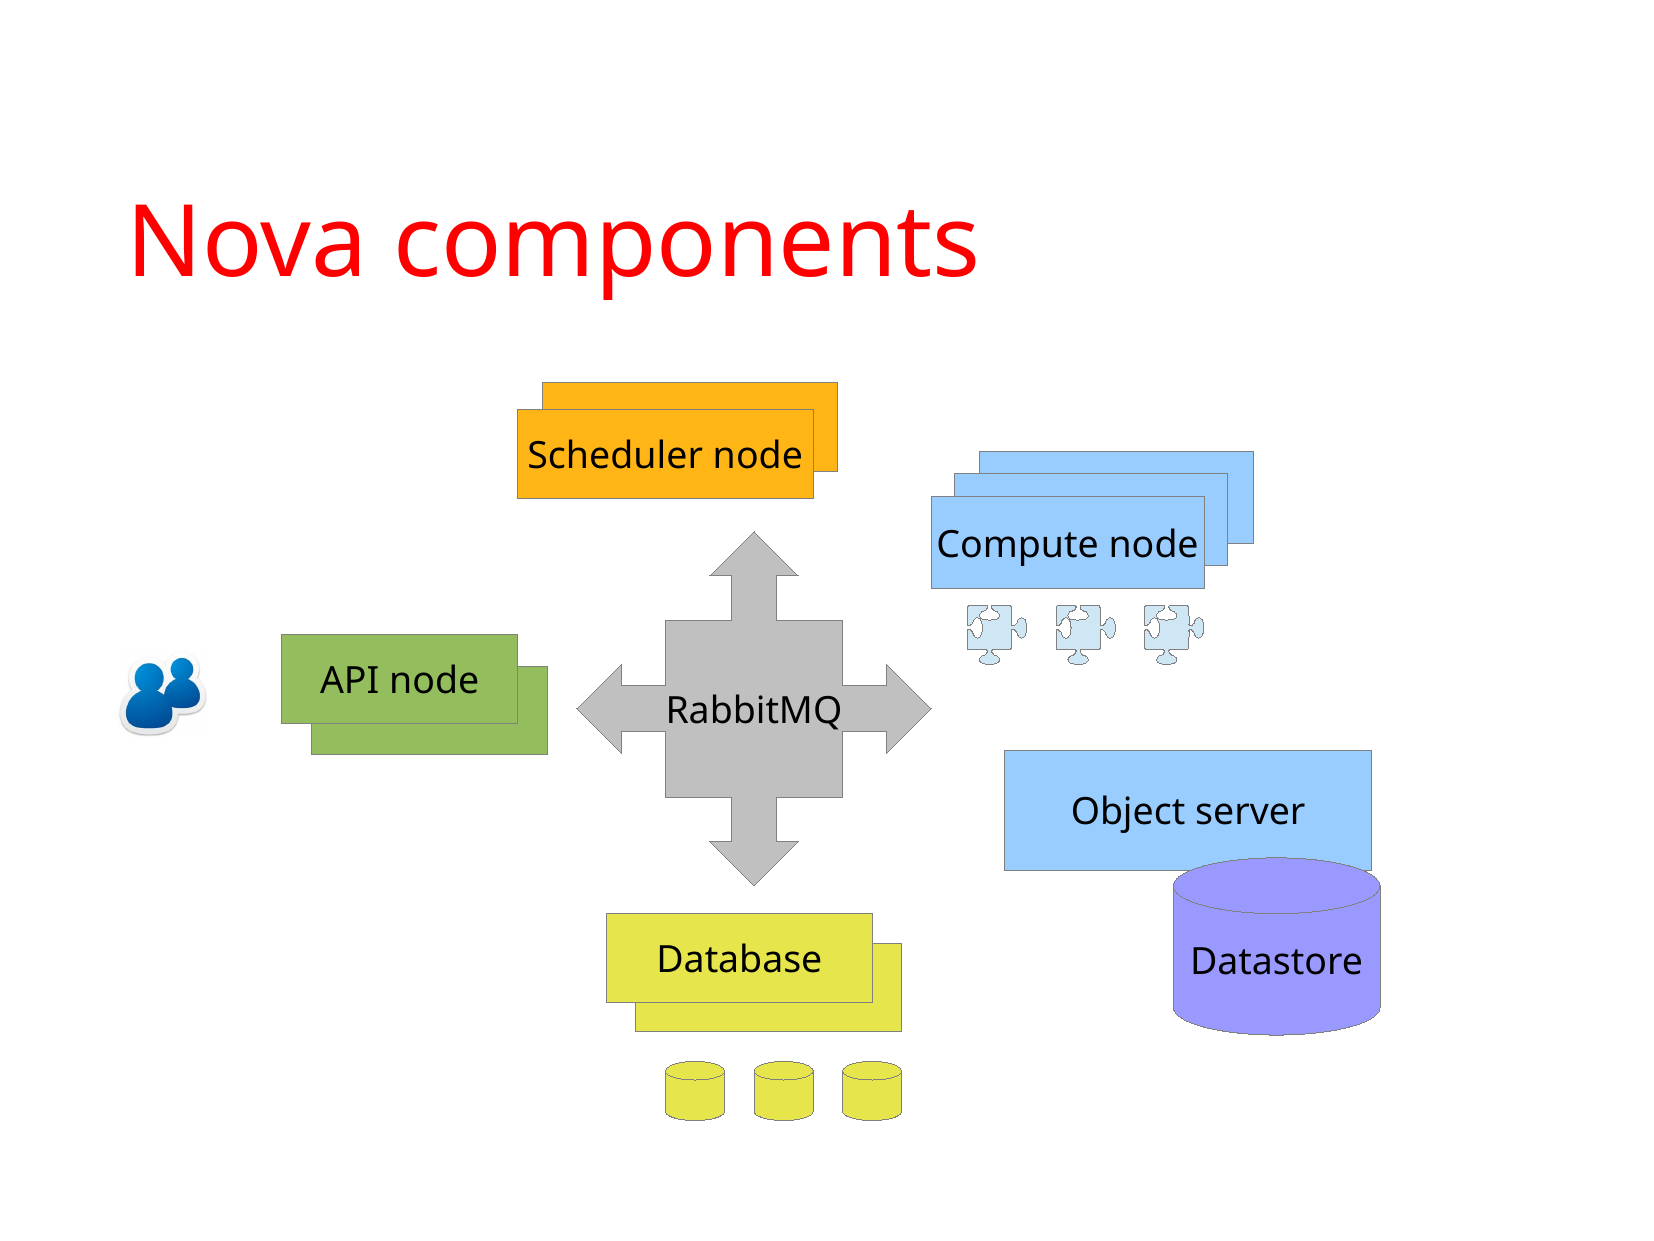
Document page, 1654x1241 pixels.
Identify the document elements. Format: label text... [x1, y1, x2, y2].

text_box [1144, 605, 1204, 665]
text_box [665, 1061, 725, 1121]
title Nova components [118, 147, 1595, 325]
text_box Scheduler node [517, 409, 814, 499]
text_box Compute node [931, 496, 1205, 589]
text_box [1056, 605, 1116, 665]
text_box [842, 1061, 902, 1121]
text_box Object server [1004, 750, 1372, 871]
text_box [754, 1061, 814, 1121]
text_box [311, 666, 548, 755]
text_box RabbitMQ [576, 531, 932, 886]
text_box Datastore [1173, 857, 1381, 1036]
text_box [954, 451, 1254, 566]
text_box [635, 943, 902, 1032]
picture [118, 649, 207, 739]
text_box [967, 605, 1027, 665]
text_box API node [281, 634, 518, 724]
text_box [542, 382, 838, 472]
text_box Database [606, 913, 873, 1003]
